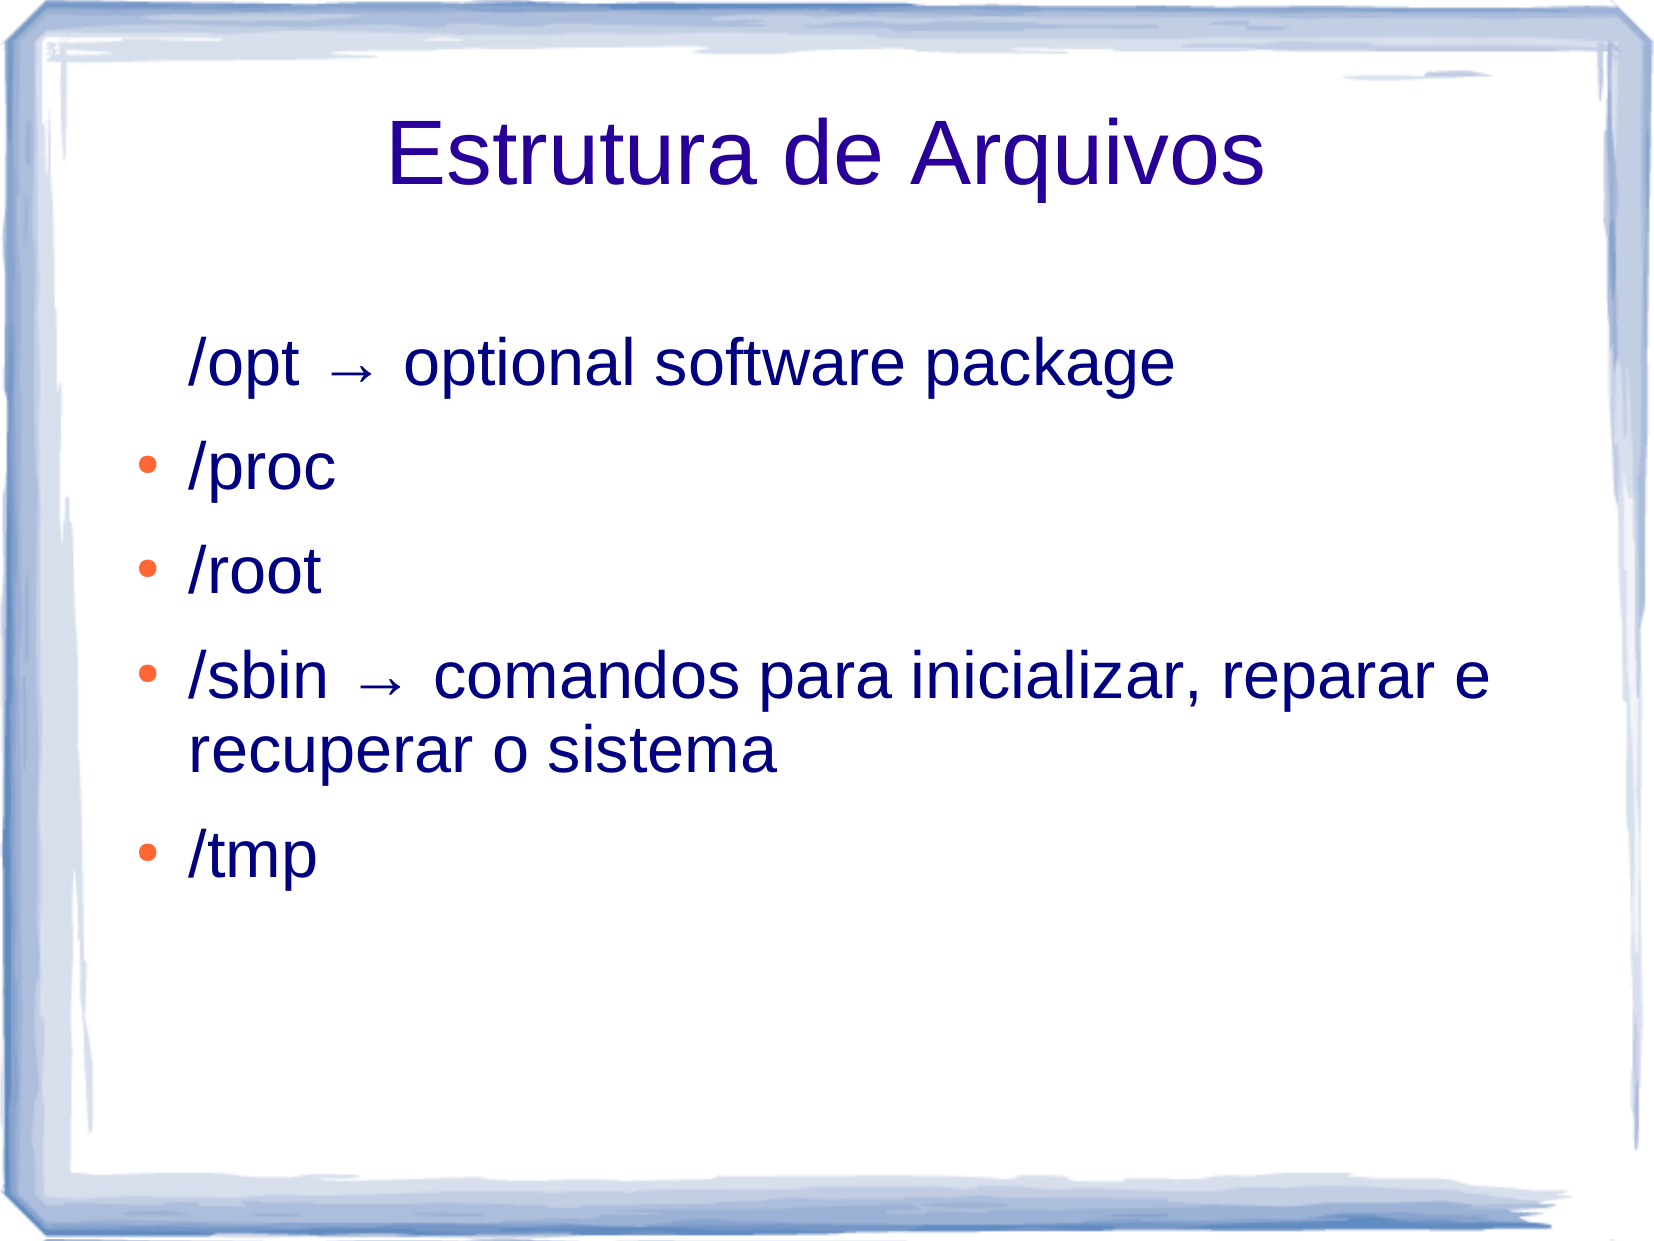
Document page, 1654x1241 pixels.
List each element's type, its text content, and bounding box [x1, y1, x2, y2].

picture [0, 0, 1654, 1241]
list /opt → optional software package /proc /root /sbin → comandos para inicializar, reparar e recuperar o sistema /tmp [118, 324, 1571, 1045]
title Estrutura de Arquivos [82, 49, 1571, 257]
